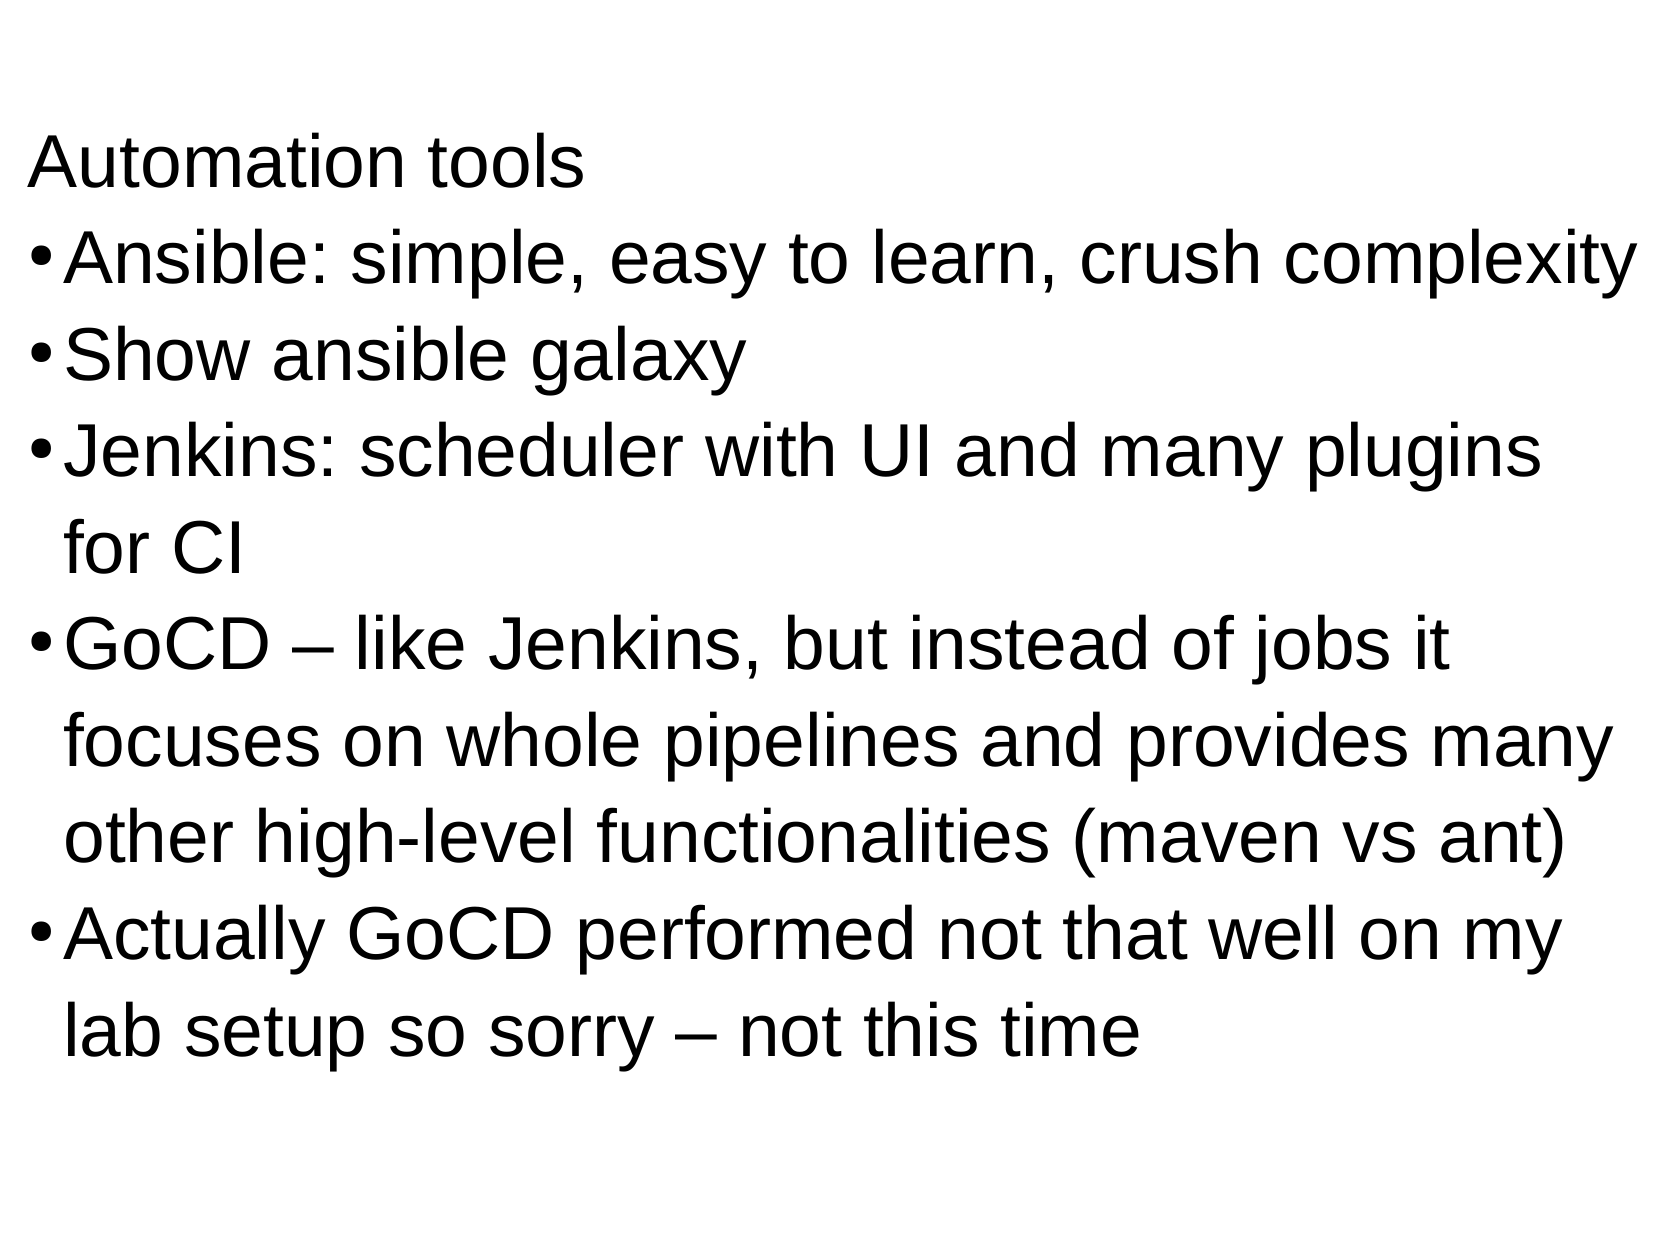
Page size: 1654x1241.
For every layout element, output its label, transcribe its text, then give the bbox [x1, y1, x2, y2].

text_box Automation tools Ansible: simple, easy to learn, crush complexity Show ansible galaxy Jenkins: scheduler with UI and many plugins for CI GoCD – like Jenkins, but instead of jobs it focuses on whole pipelines and provides many other high-level functionalities (maven vs ant) Actually GoCD performed not that well on my lab setup so sorry – not this time [13, 99, 1654, 1067]
